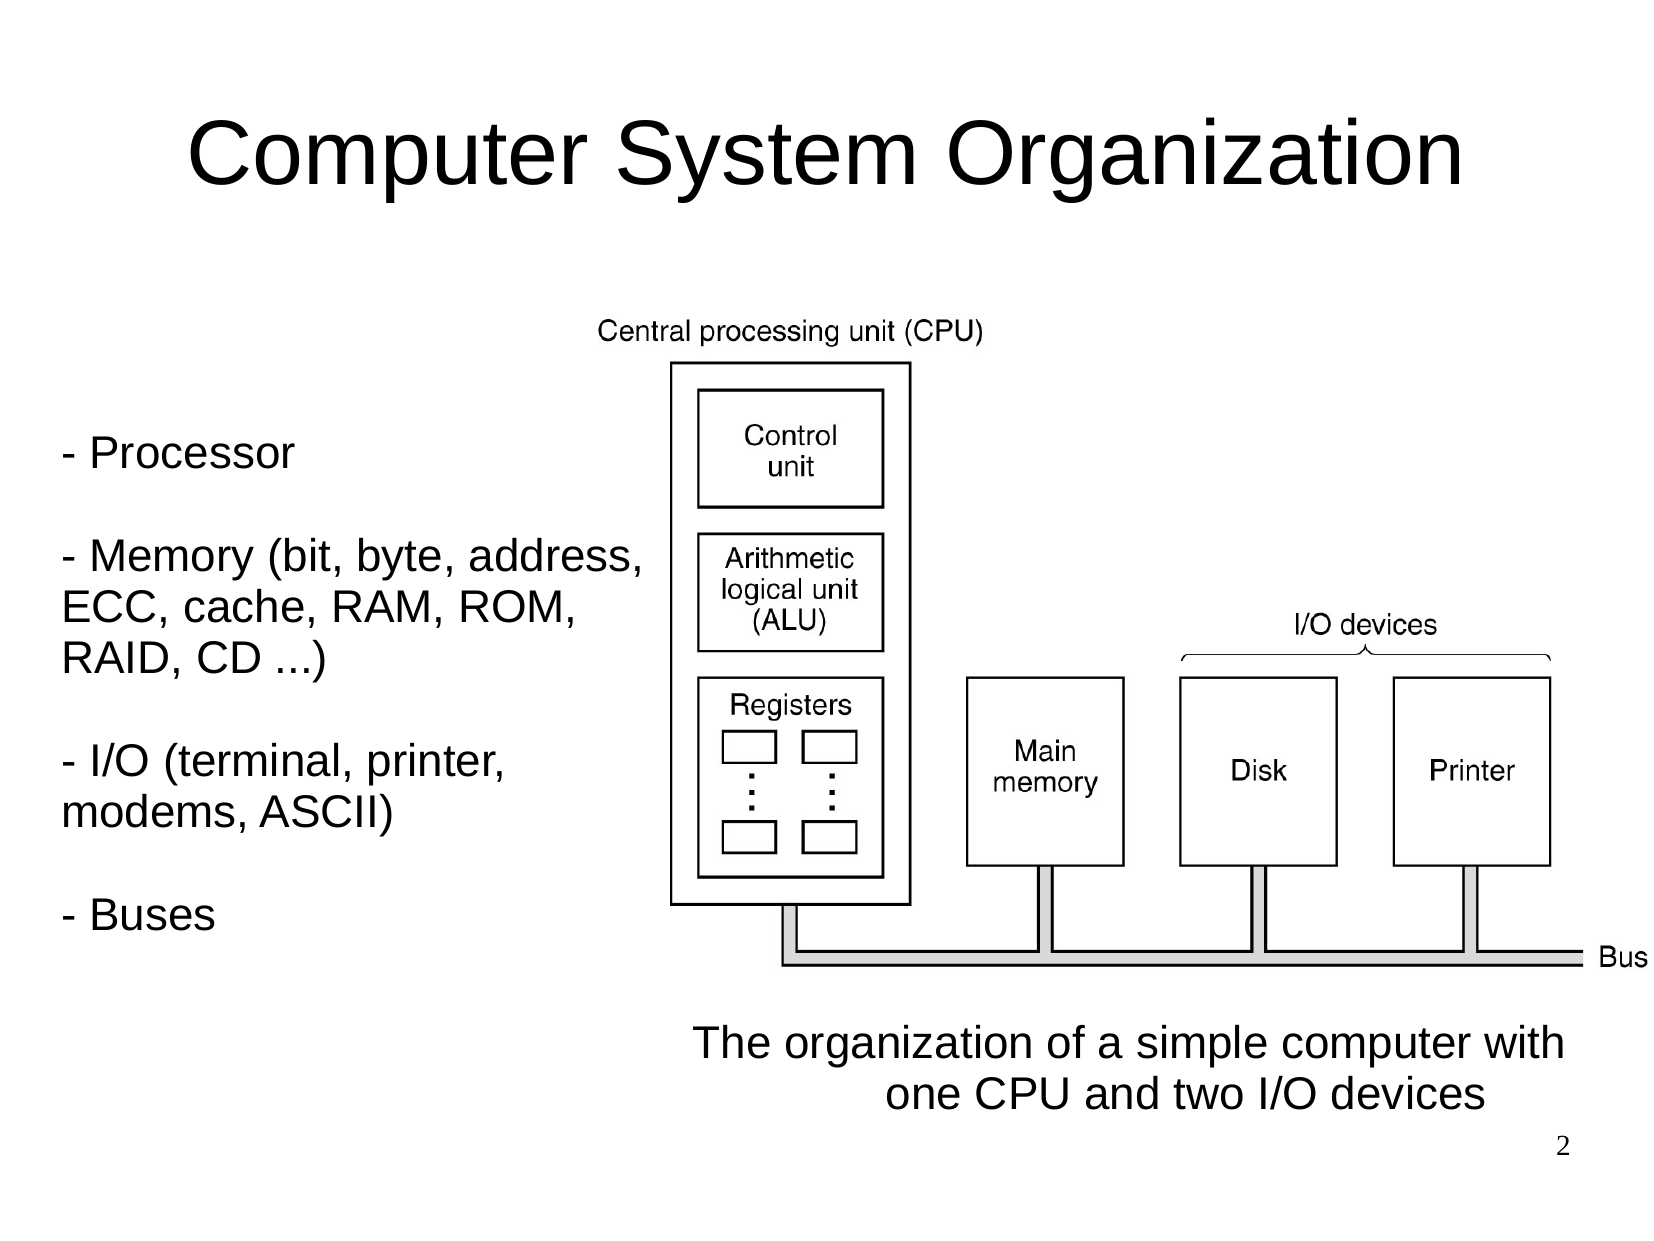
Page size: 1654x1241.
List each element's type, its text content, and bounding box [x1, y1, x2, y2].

title Computer System Organization [82, 49, 1571, 257]
text_box The organization of a simple computer with one CPU and two I/O devices [599, 1016, 1654, 1171]
picture [597, 313, 1648, 973]
text_box - Processor - Memory (bit, byte, address, ECC, cache, RAM, ROM, RAID, CD ...) - I/O (terminal, printer, modems, ASCII) - Buses [46, 419, 660, 948]
